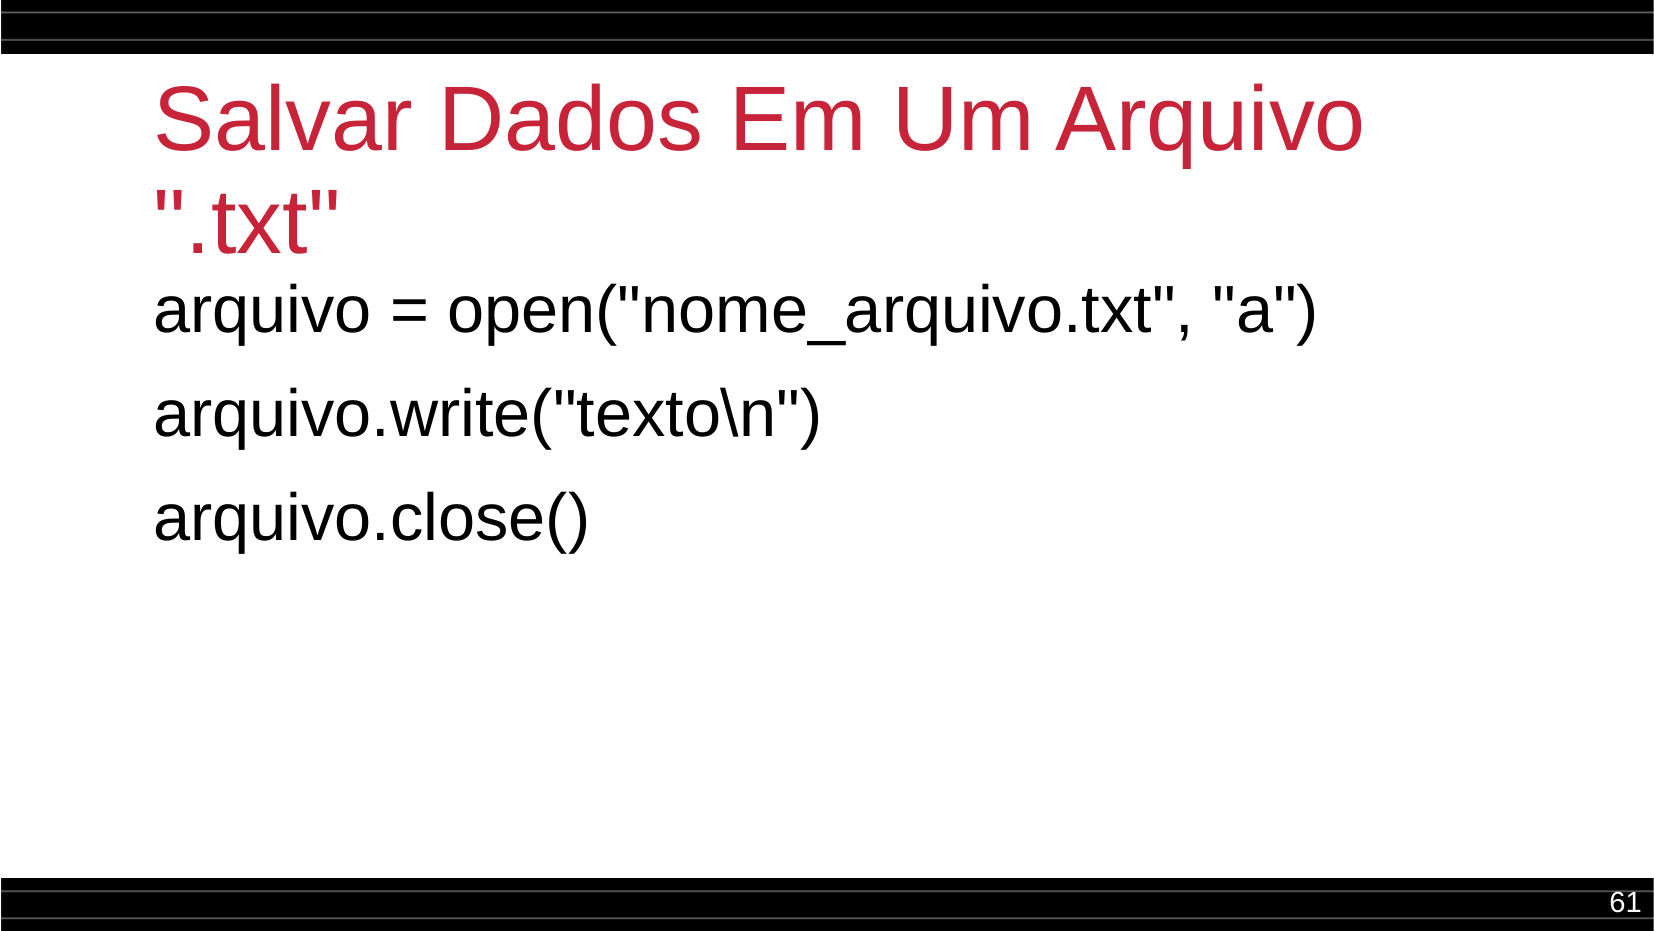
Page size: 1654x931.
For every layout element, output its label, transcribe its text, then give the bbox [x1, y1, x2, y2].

list arquivo = open("nome_arquivo.txt", "a") arquivo.write("texto\n") arquivo.close() [82, 271, 1571, 758]
picture [1, 0, 1654, 54]
title Salvar Dados Em Um Arquivo ".txt" [82, 67, 1571, 271]
picture [1, 878, 1654, 931]
